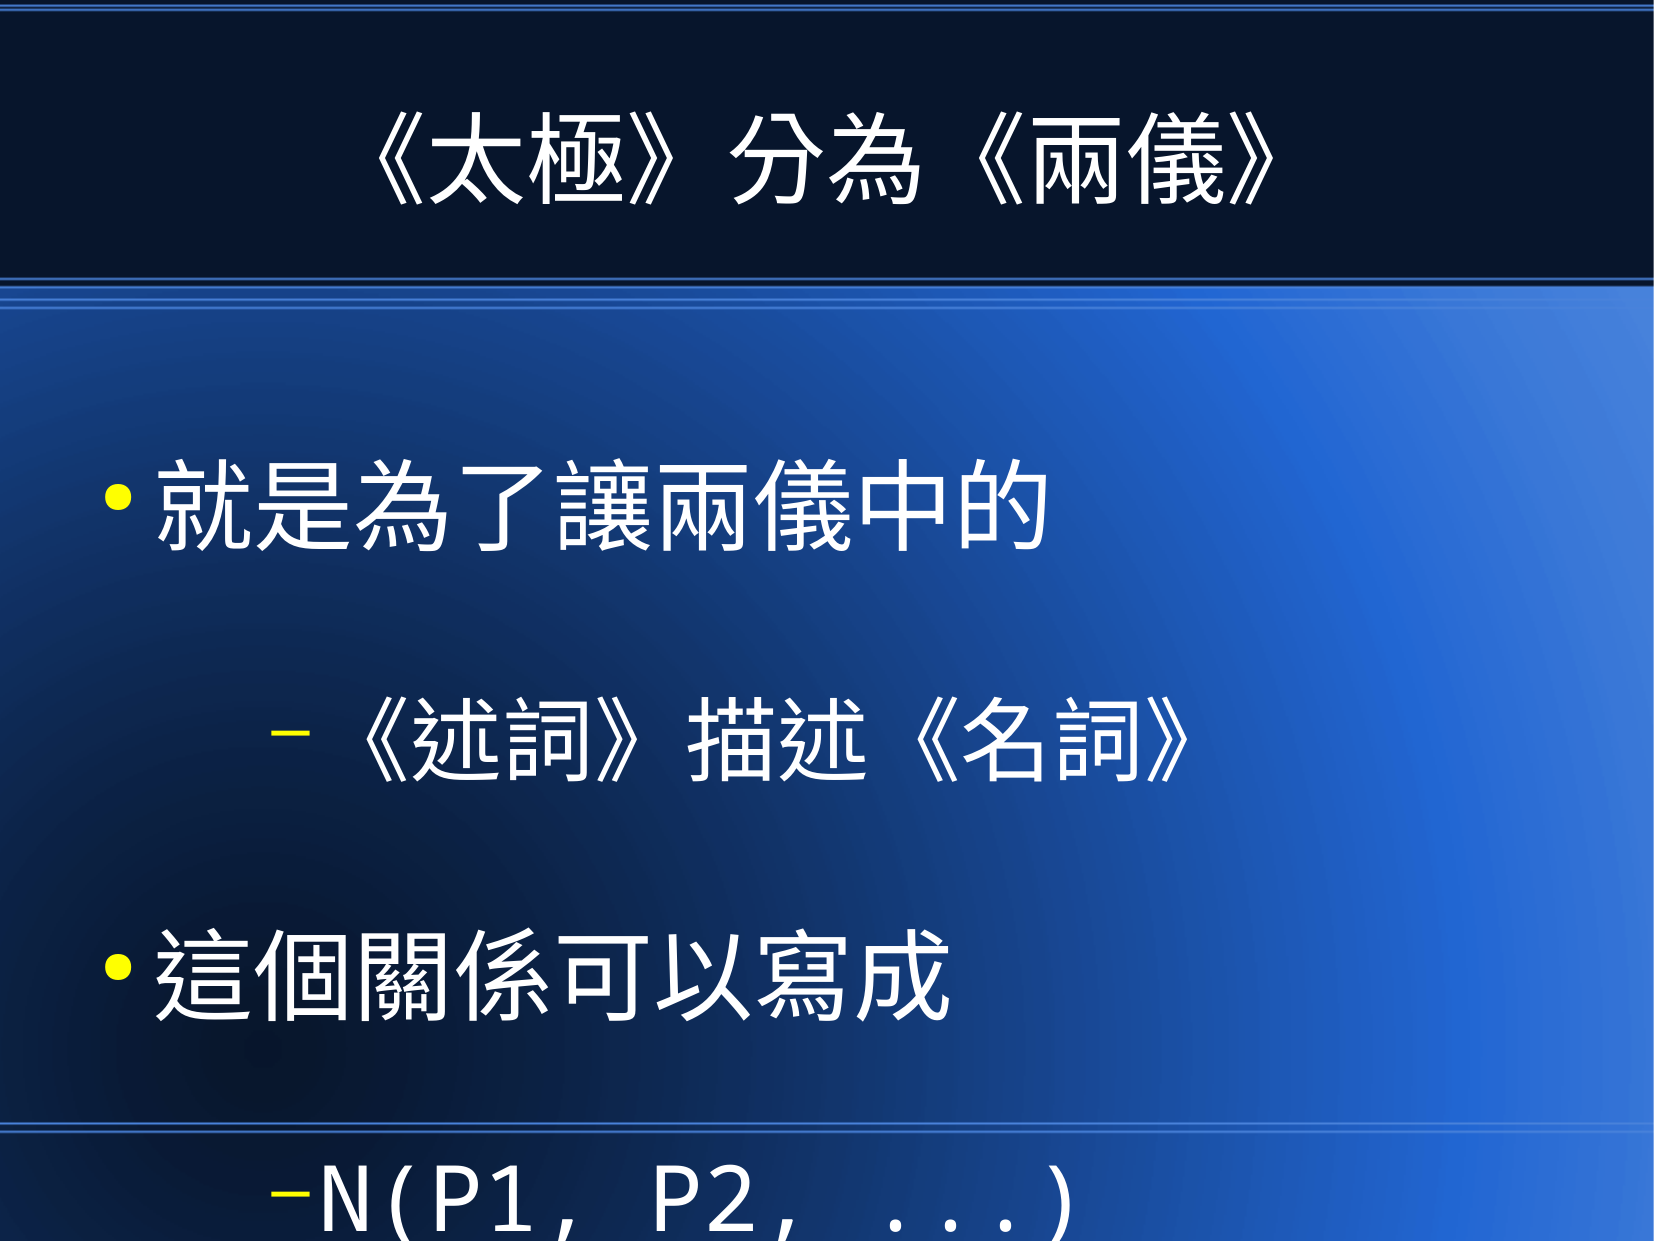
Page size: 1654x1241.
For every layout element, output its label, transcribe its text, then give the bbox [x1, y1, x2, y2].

list 就是為了讓兩儀中的 《述詞》描述《名詞》 這個關係可以寫成 N(P1, P2, ...) [82, 355, 1571, 1241]
picture [0, 0, 1654, 1241]
title 《太極》分為《兩儀》 [82, 49, 1571, 257]
